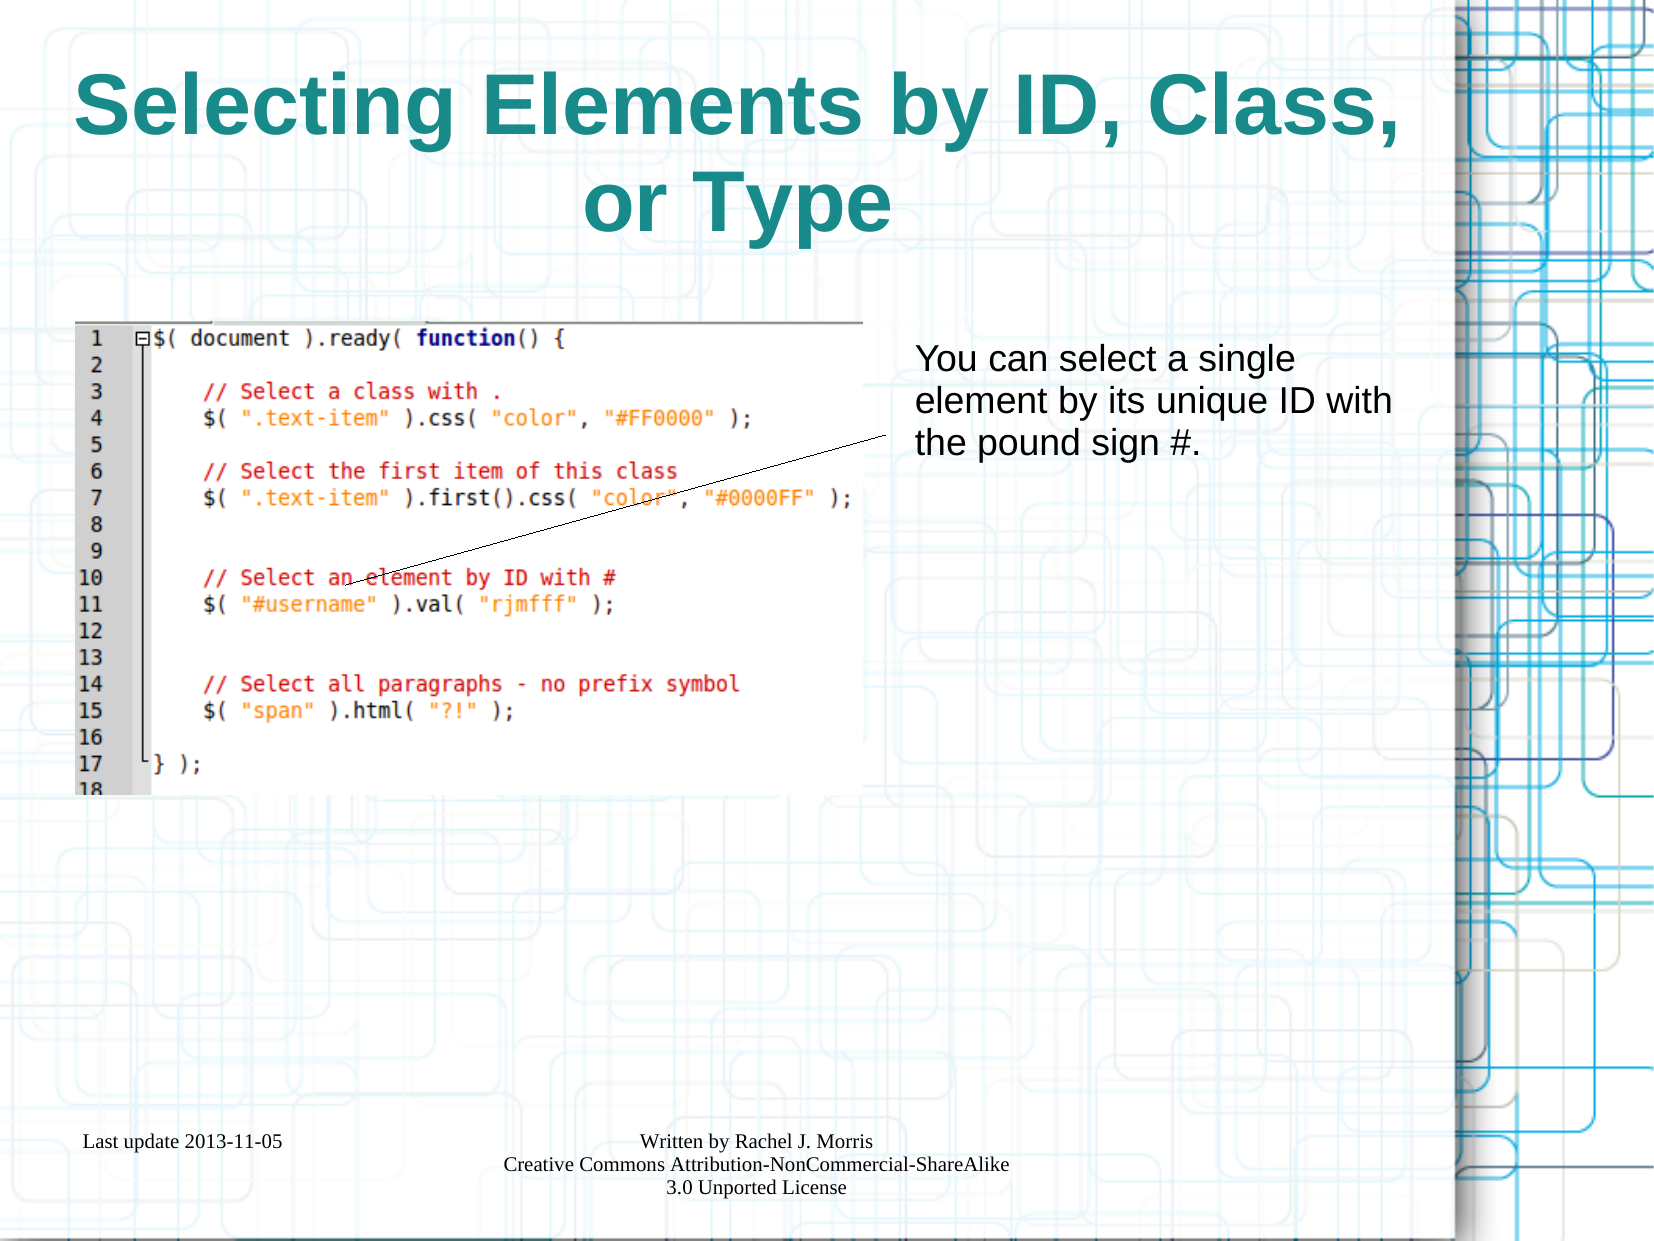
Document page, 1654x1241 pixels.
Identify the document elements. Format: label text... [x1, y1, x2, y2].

text_box You can select a single element by its unique ID with the pound sign #. [900, 330, 1411, 471]
picture [0, 0, 1654, 1241]
title Selecting Elements by ID, Class, or Type [59, 49, 1418, 257]
